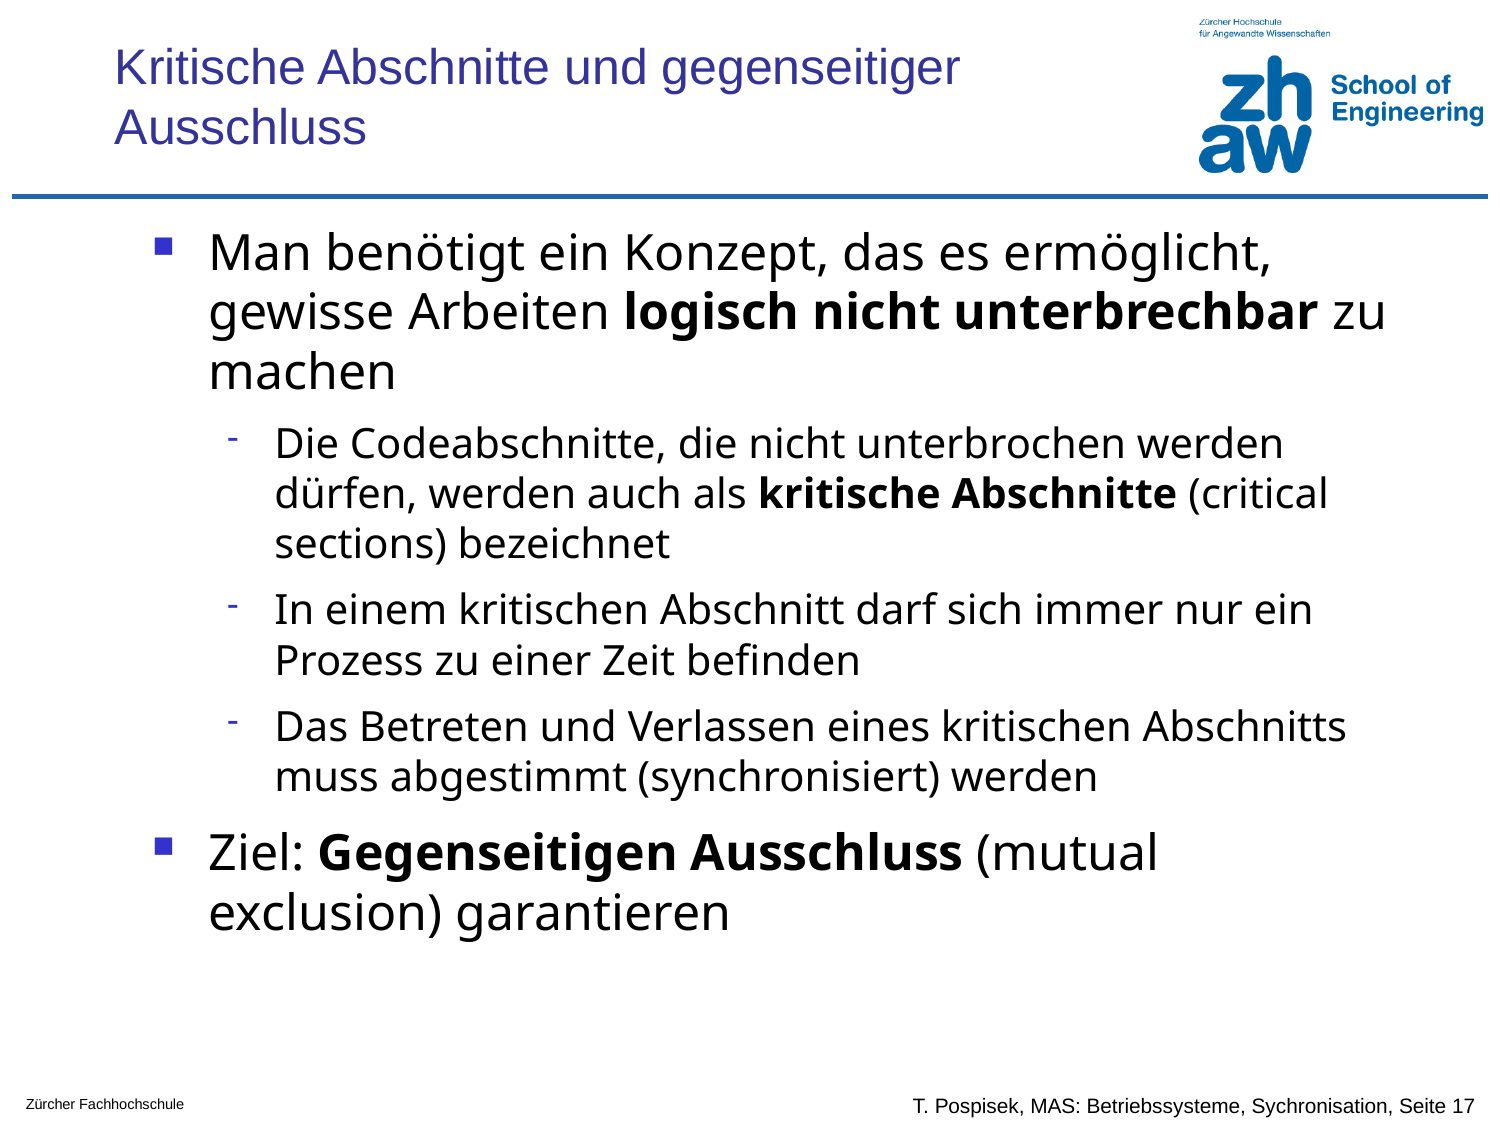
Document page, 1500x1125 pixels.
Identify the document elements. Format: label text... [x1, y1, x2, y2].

list Man benötigt ein Konzept, das es ermöglicht, gewisse Arbeiten logisch nicht unterbrechbar zu machen Die Codeabschnitte, die nicht unterbrochen werden dürfen, werden auch als kritische Abschnitte (critical sections) bezeichnet In einem kritischen Abschnitt darf sich immer nur ein Prozess zu einer Zeit befinden Das Betreten und Verlassen eines kritischen Abschnitts muss abgestimmt (synchronisiert) werden Ziel: Gegenseitigen Ausschluss (mutual exclusion) garantieren [137, 212, 1413, 1013]
picture [1199, 19, 1483, 173]
title Kritische Abschnitte und gegenseitiger Ausschluss [99, 50, 1146, 163]
